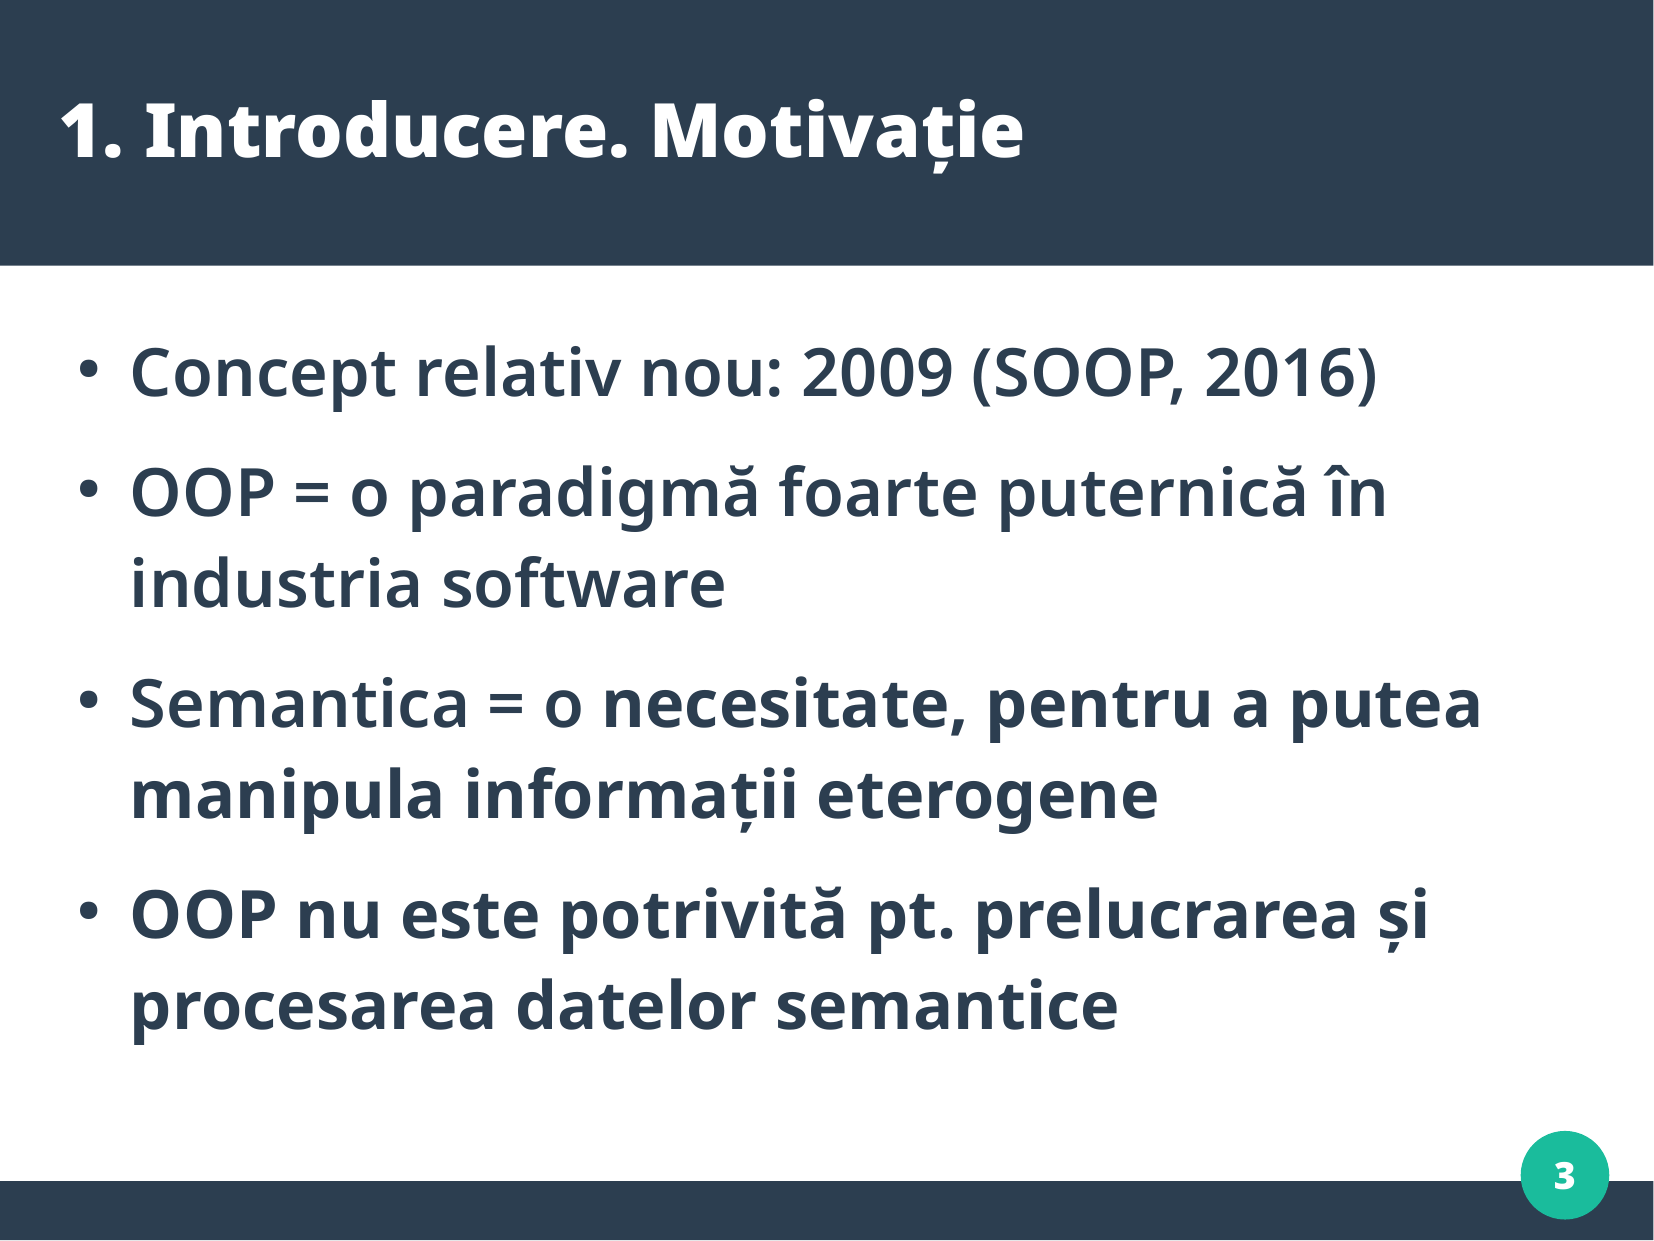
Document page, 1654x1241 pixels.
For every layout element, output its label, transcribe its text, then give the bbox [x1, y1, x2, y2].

list Concept relativ nou: 2009 (SOOP, 2016) OOP = o paradigmă foarte puternică în industria software Semantica = o necesitate, pentru a putea manipula informații eterogene OOP nu este potrivită pt. prelucrarea și procesarea datelor semantice [59, 324, 1595, 1152]
title 1. Introducere. Motivație [59, 49, 1595, 207]
